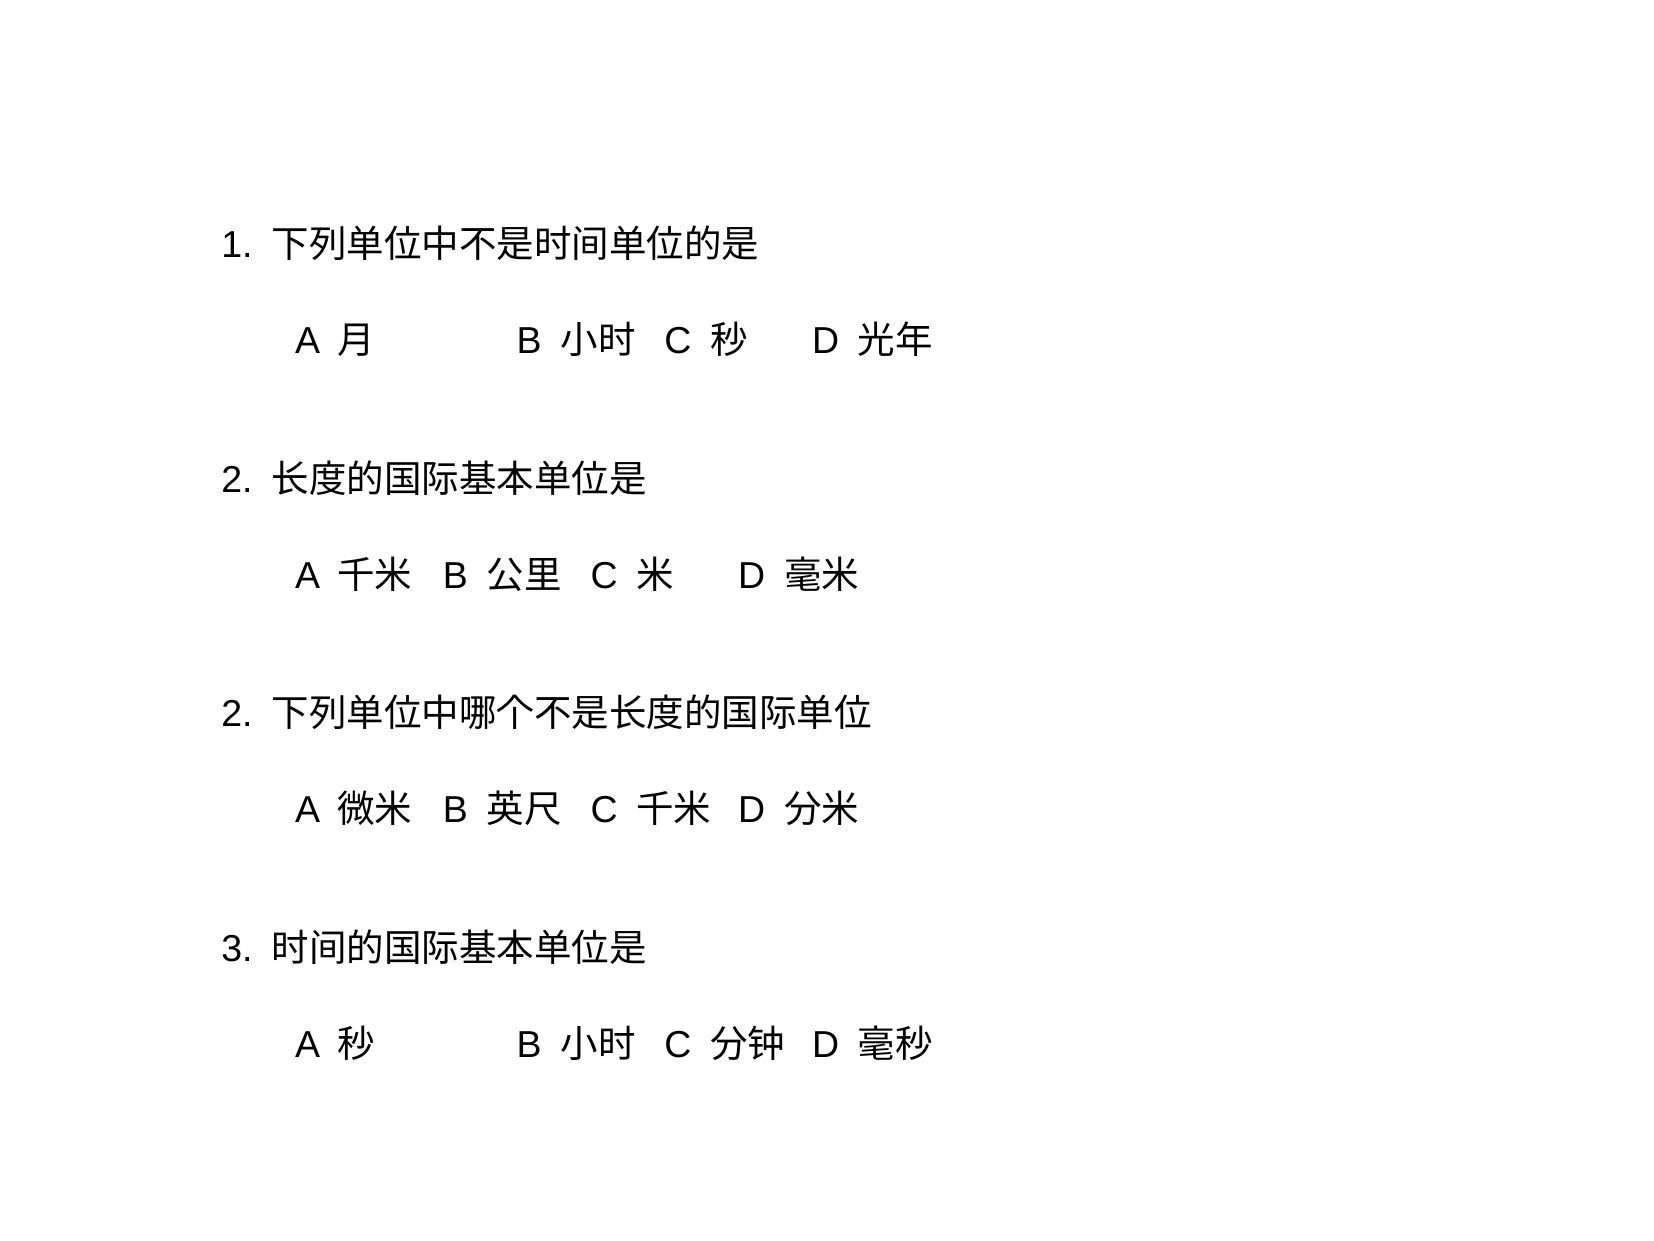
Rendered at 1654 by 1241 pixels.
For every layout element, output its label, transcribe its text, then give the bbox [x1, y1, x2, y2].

text_box 1. 下列单位中不是时间单位的是 A 月 B 小时 C 秒 D 光年 2. 长度的国际基本单位是 A 千米 B 公里 C 米 D 毫米 2. 下列单位中哪个不是长度的国际单位 A 微米 B 英尺 C 千米 D 分米 3. 时间的国际基本单位是 A 秒 B 小时 C 分钟 D 毫秒 [206, 206, 1388, 979]
